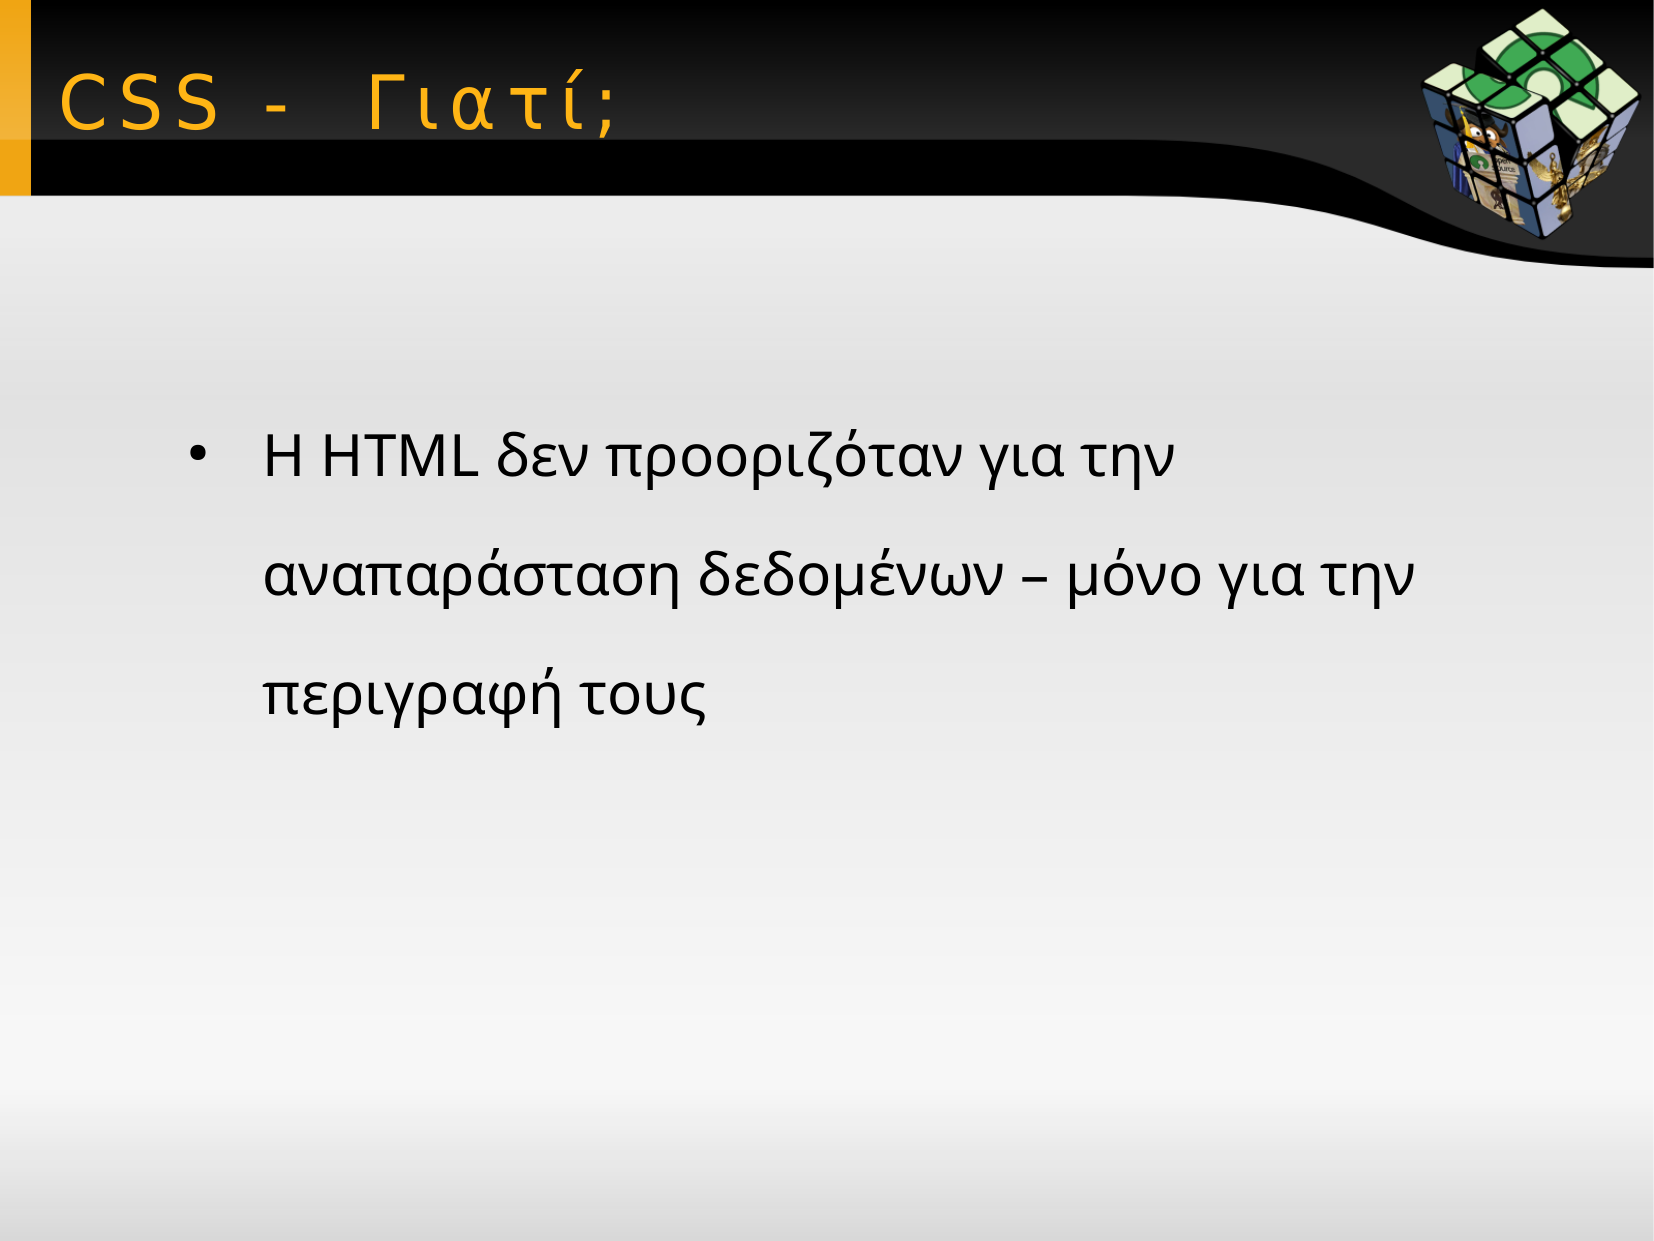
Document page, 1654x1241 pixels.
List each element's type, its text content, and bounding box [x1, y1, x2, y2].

picture [0, 0, 1654, 1241]
title CSS - Γιατί; [59, 29, 1270, 178]
subtitle Η HTML δεν προοριζόταν για την αναπαράσταση δεδομένων – μόνο για την περιγραφή τους [187, 375, 1534, 1080]
